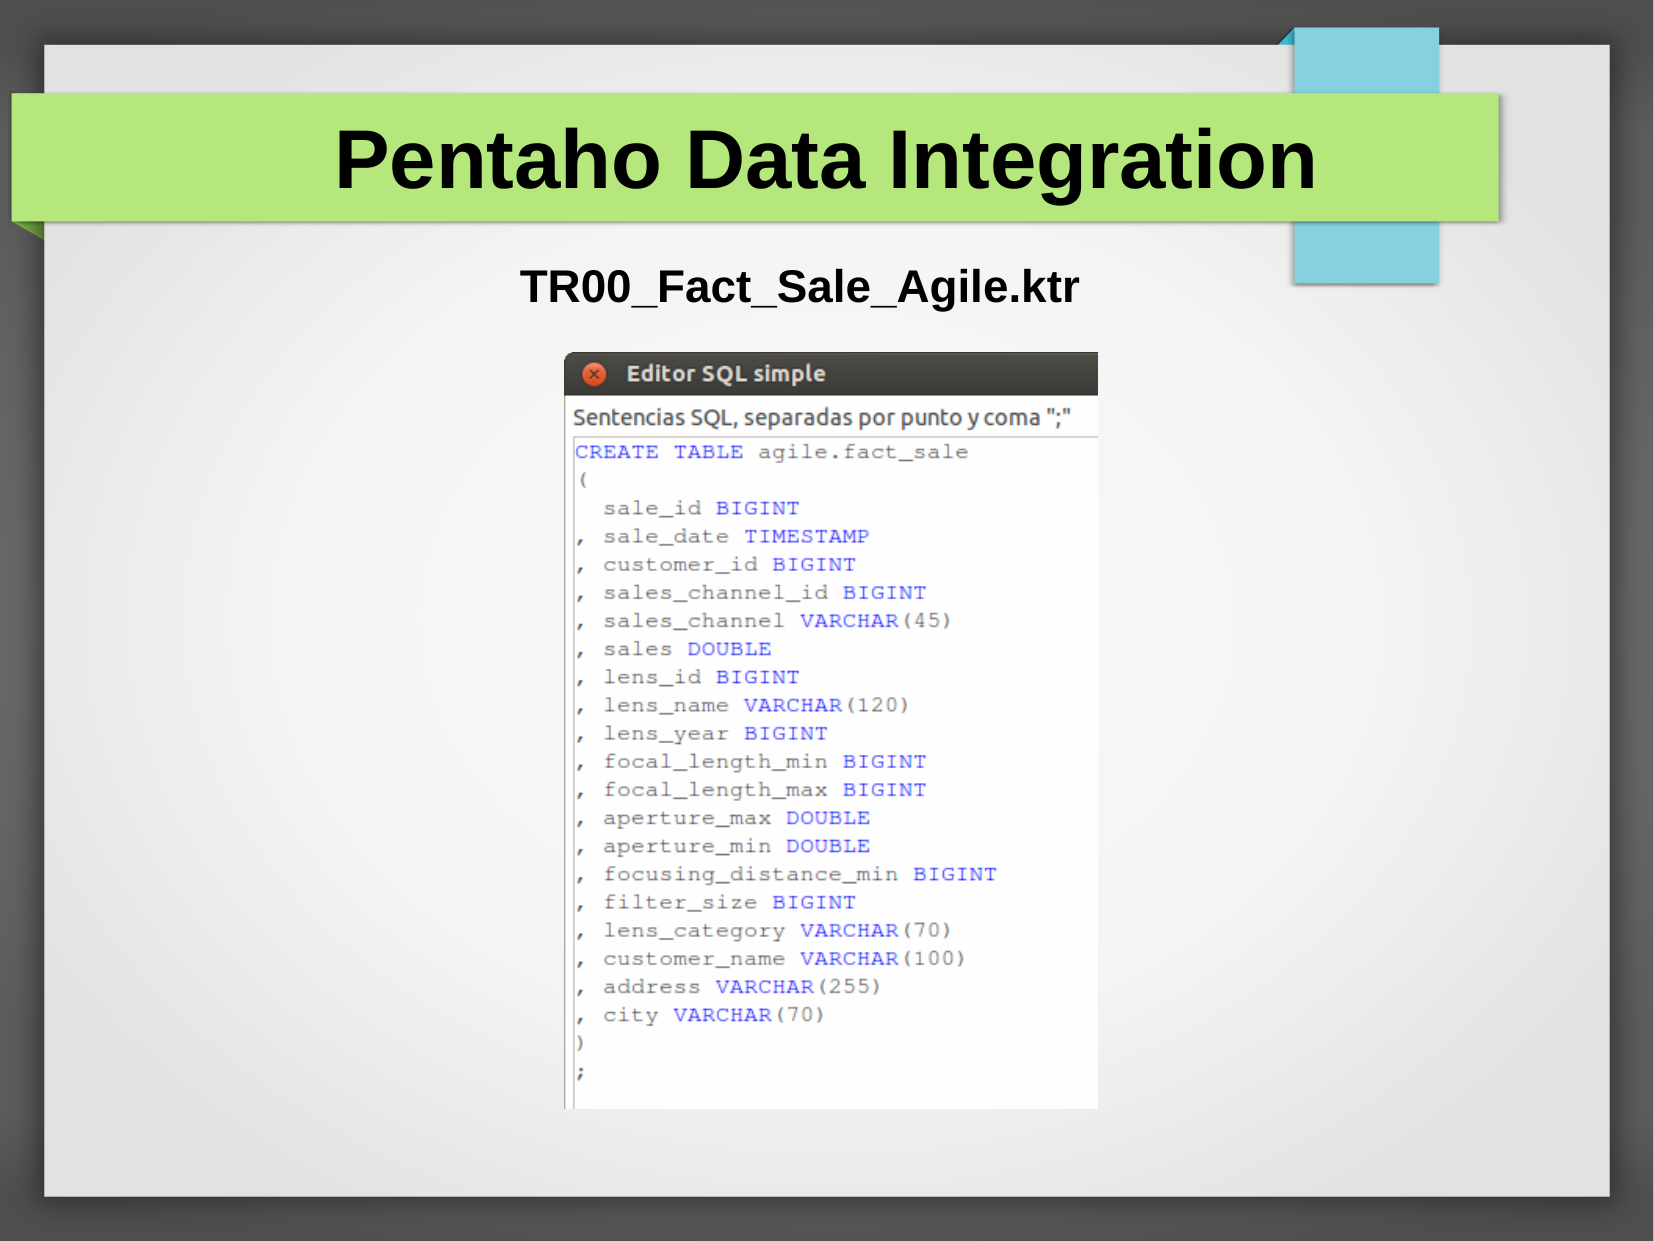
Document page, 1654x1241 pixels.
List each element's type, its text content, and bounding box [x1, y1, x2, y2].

title Pentaho Data Integration [70, 106, 1583, 213]
picture [0, 0, 1654, 1241]
text_box TR00_Fact_Sale_Agile.ktr [505, 253, 1095, 320]
